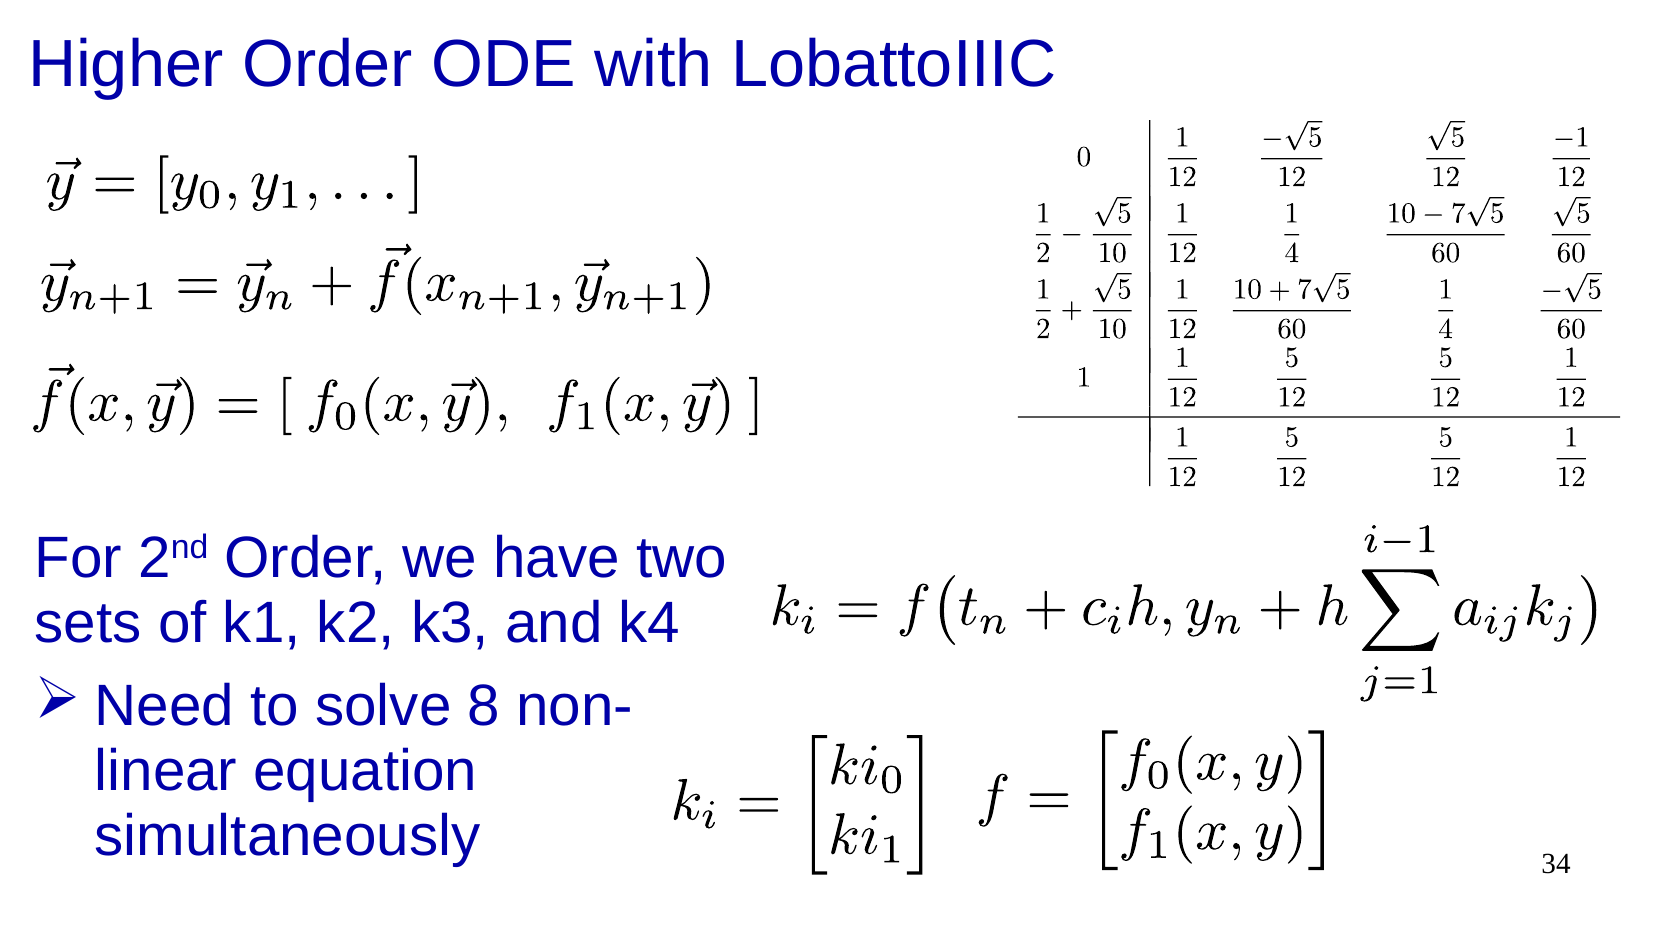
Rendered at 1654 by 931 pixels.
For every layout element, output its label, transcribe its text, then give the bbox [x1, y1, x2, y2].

text_box [670, 735, 937, 875]
title Higher Order ODE with LobattoIIIC [28, 21, 1626, 106]
text_box [39, 243, 716, 316]
text_box [769, 525, 1606, 702]
text_box [30, 363, 764, 436]
list For 2nd Order, we have two sets of k1, k2, k3, and k4 Need to solve 8 non-linear equation simultaneously [34, 525, 770, 916]
text_box [975, 730, 1339, 871]
text_box [1017, 120, 1621, 487]
text_box [45, 155, 424, 214]
